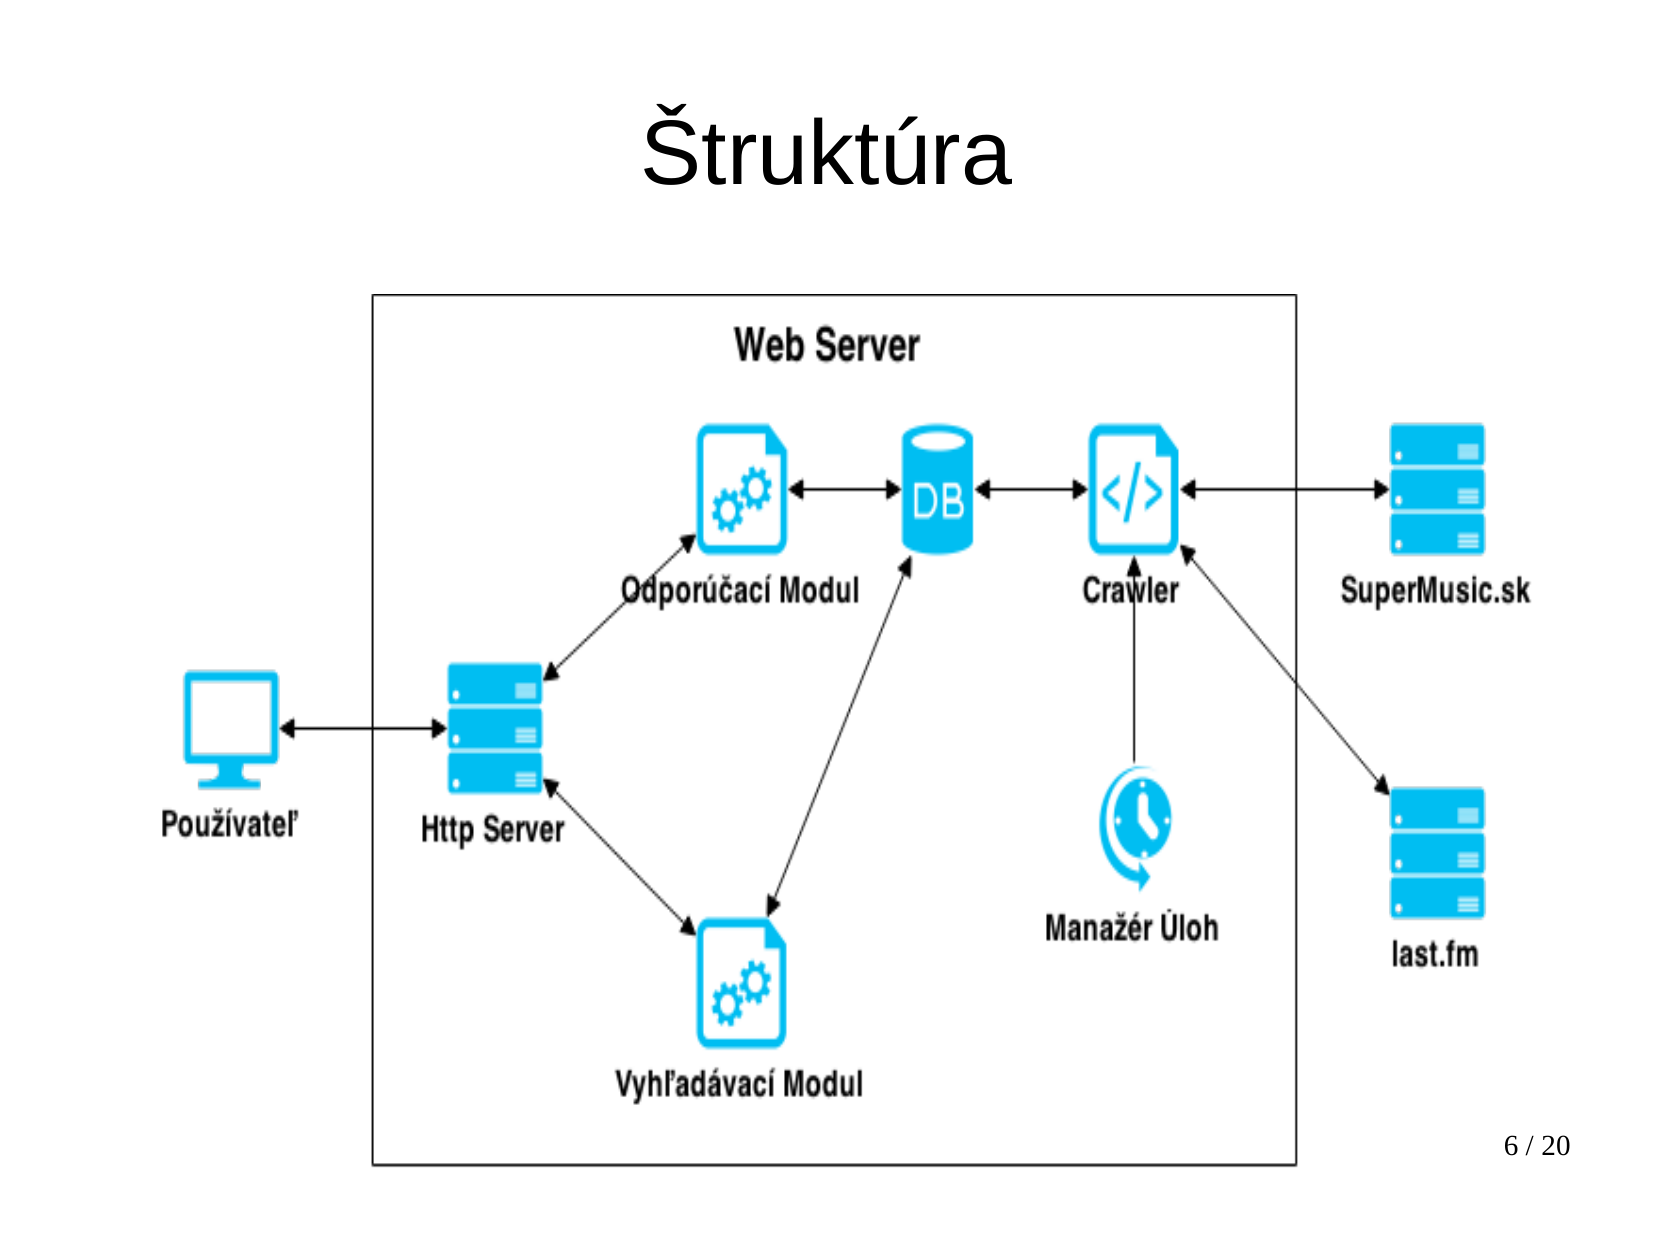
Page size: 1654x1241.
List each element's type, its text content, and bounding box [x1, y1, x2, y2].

picture [161, 294, 1537, 1175]
title Štruktúra [82, 49, 1571, 257]
